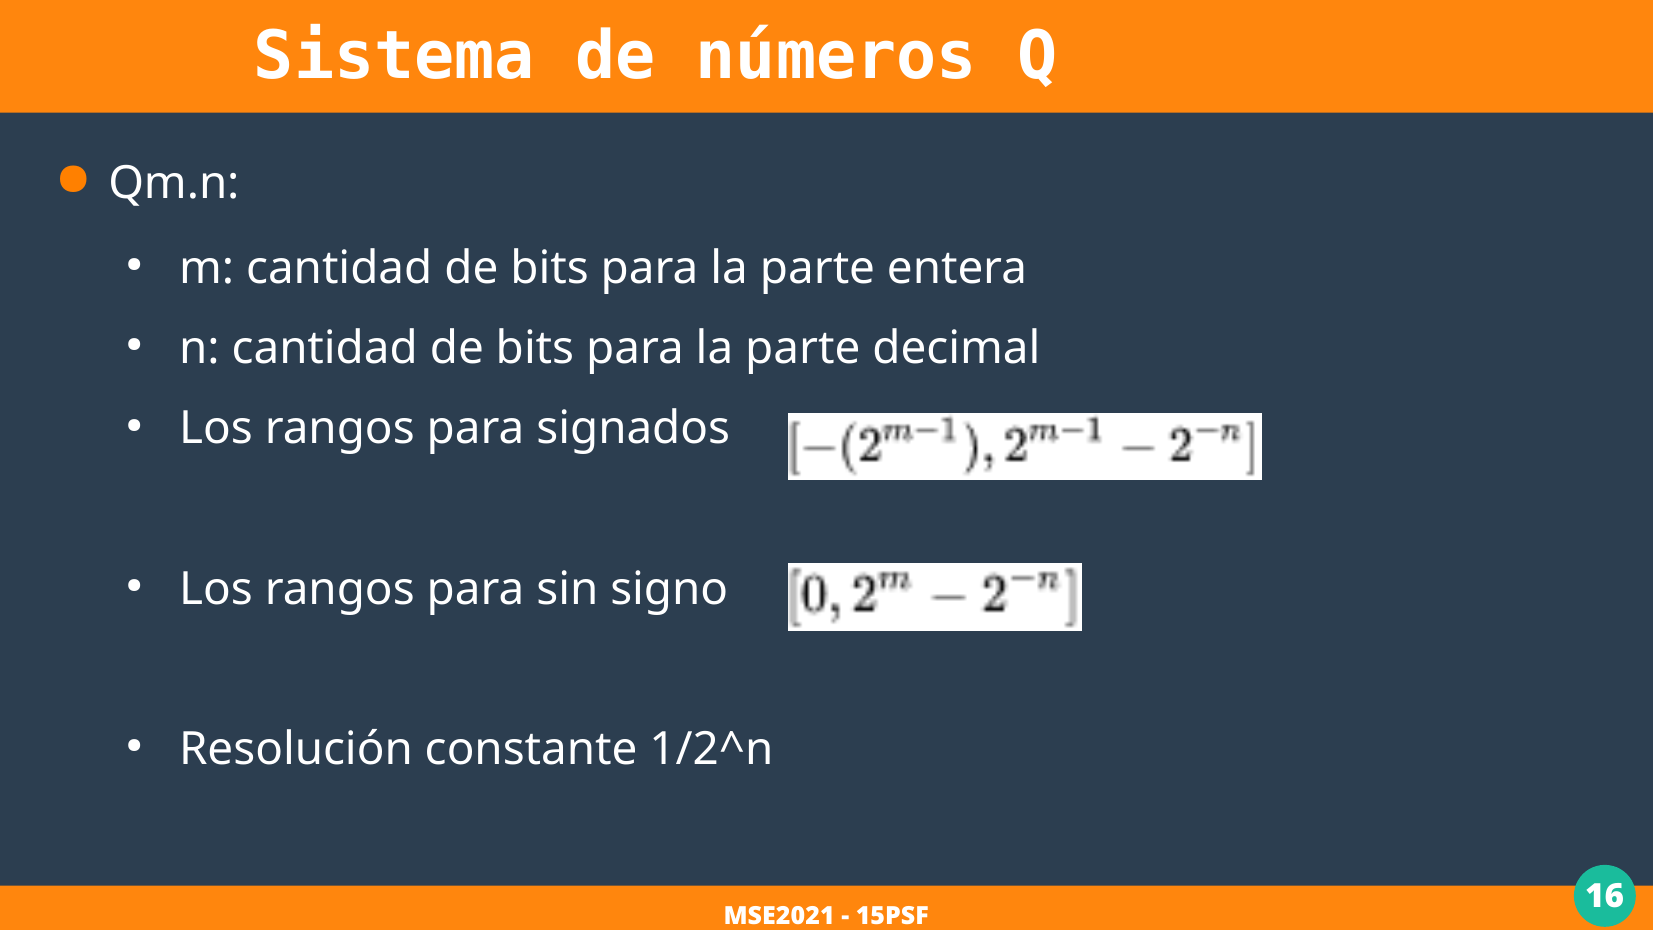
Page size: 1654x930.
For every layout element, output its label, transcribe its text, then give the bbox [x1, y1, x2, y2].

picture [787, 562, 1082, 632]
list Qm.n: m: cantidad de bits para la parte entera n: cantidad de bits para la parte decimal Los rangos para signados Los rangos para sin signo Resolución constante 1/2^n [37, 150, 1615, 844]
title Sistema de números Q [253, 16, 1653, 113]
picture [787, 412, 1262, 480]
